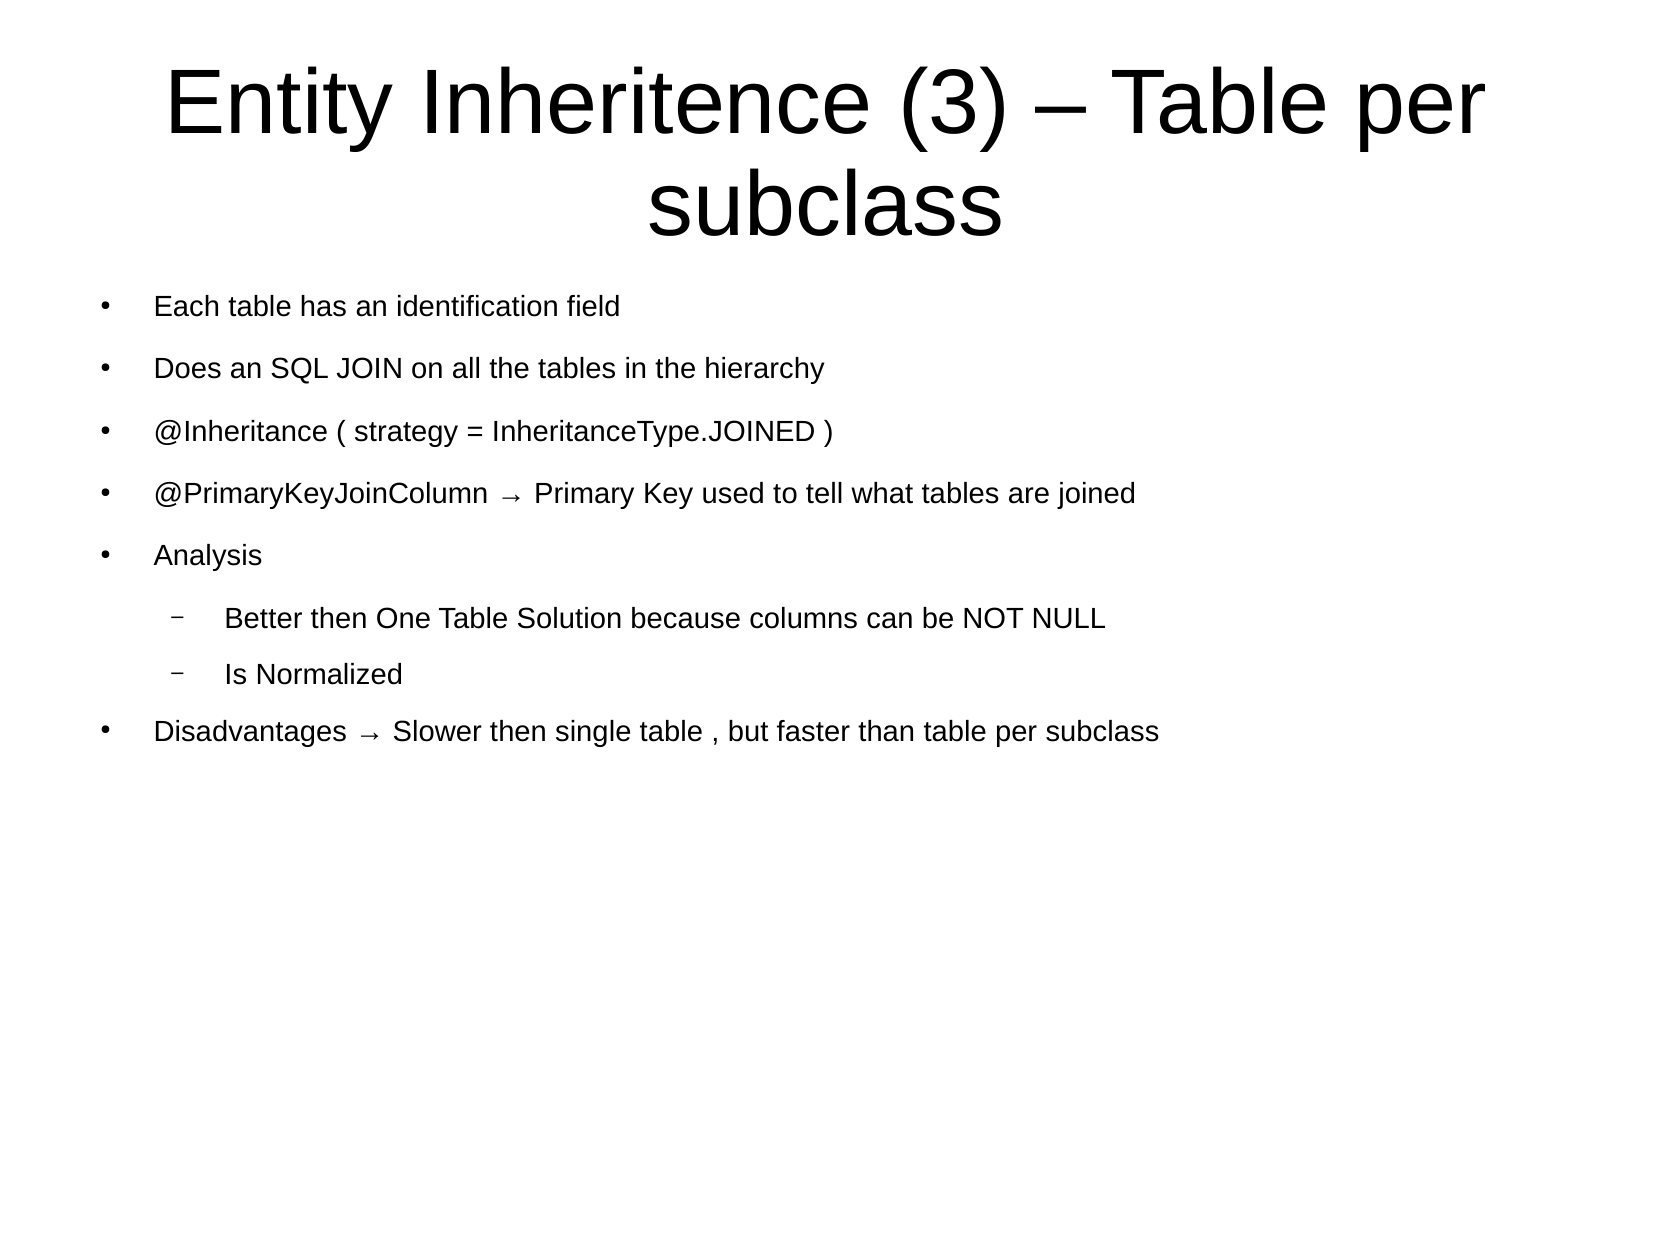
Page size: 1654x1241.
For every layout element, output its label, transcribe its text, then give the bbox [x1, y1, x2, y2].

title Entity Inheritence (3) – Table per subclass [82, 49, 1571, 257]
list Each table has an identification field Does an SQL JOIN on all the tables in the hierarchy @Inheritance ( strategy = InheritanceType.JOINED ) @PrimaryKeyJoinColumn → Primary Key used to tell what tables are joined Analysis Better then One Table Solution because columns can be NOT NULL Is Normalized Disadvantages → Slower then single table , but faster than table per subclass [82, 290, 1538, 1010]
